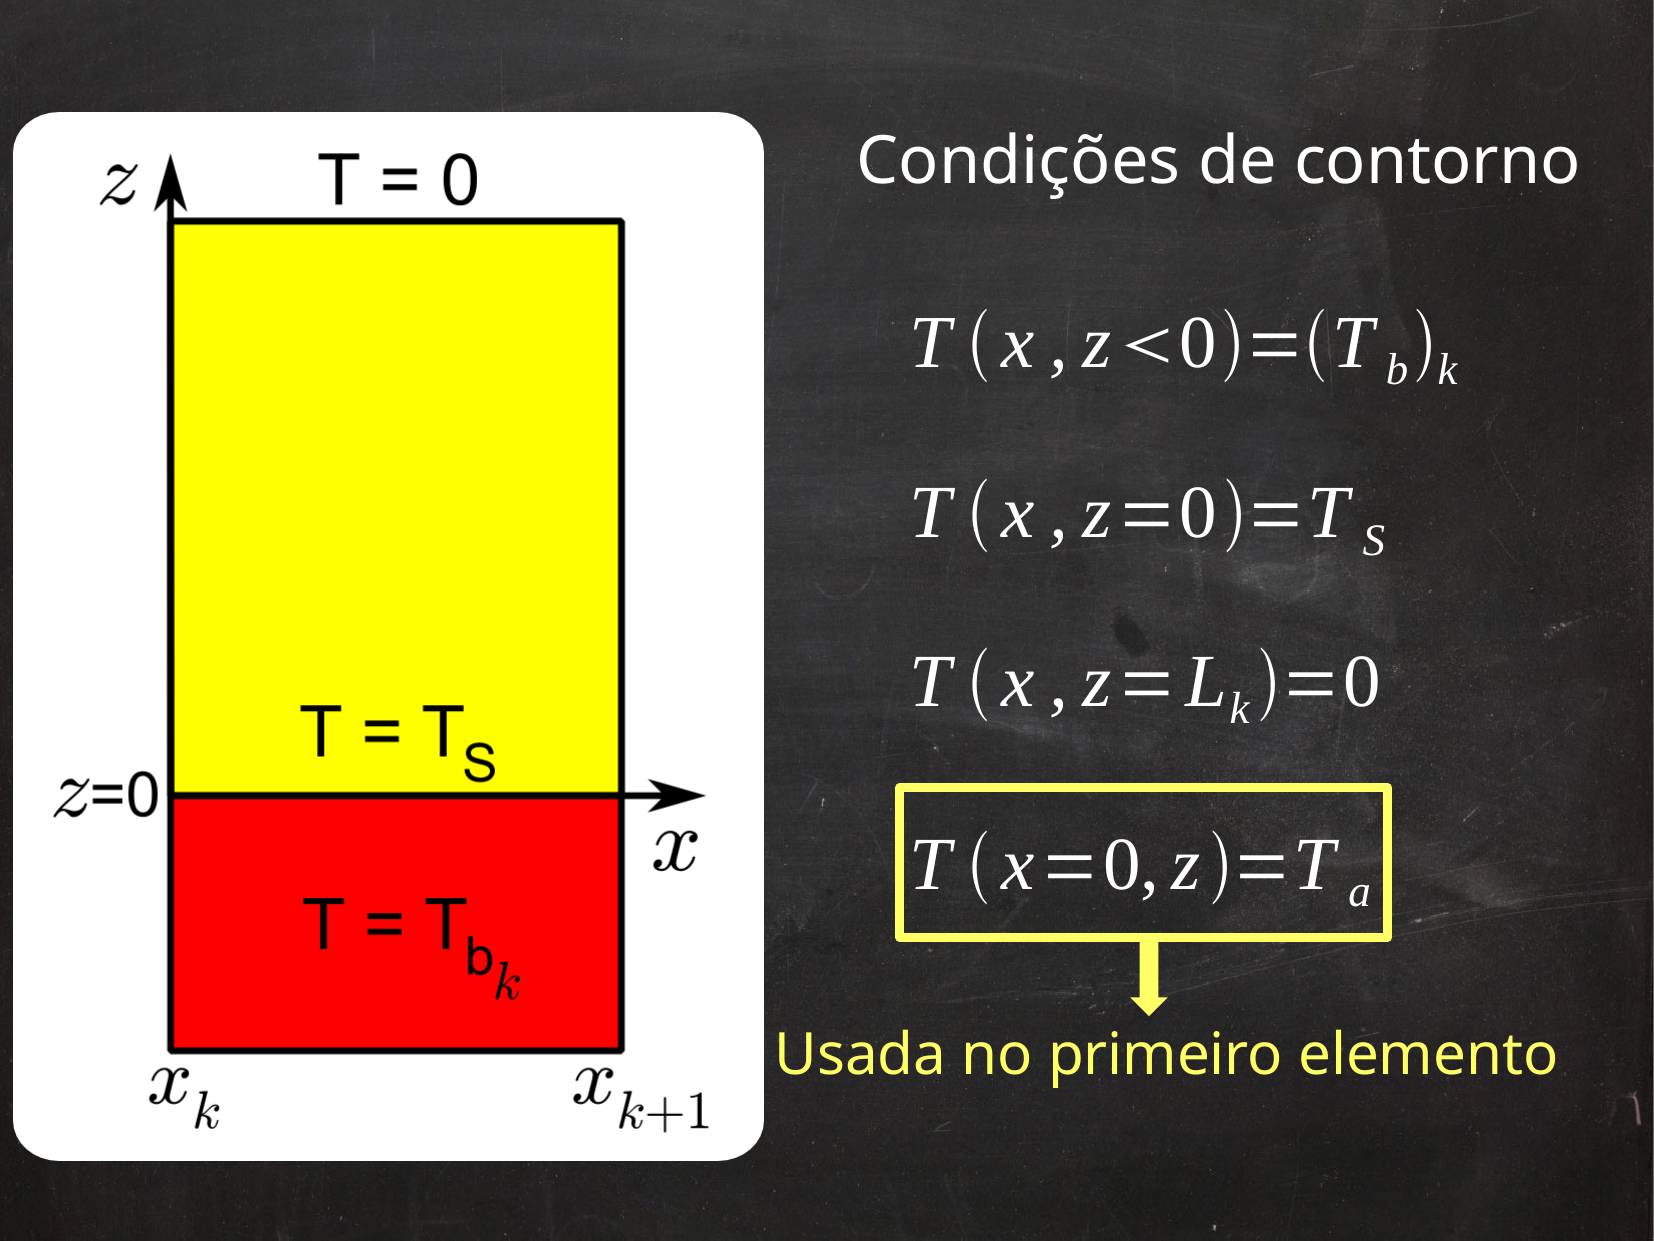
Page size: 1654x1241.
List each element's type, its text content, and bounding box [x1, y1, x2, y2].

text_box [1130, 942, 1168, 1012]
chart [903, 639, 1388, 734]
chart [903, 300, 1463, 394]
list Usada no primeiro elemento [750, 1012, 1584, 1126]
chart [903, 470, 1391, 565]
list Condições de contorno [802, 112, 1637, 226]
picture [0, 0, 1654, 1241]
chart [904, 821, 1376, 916]
